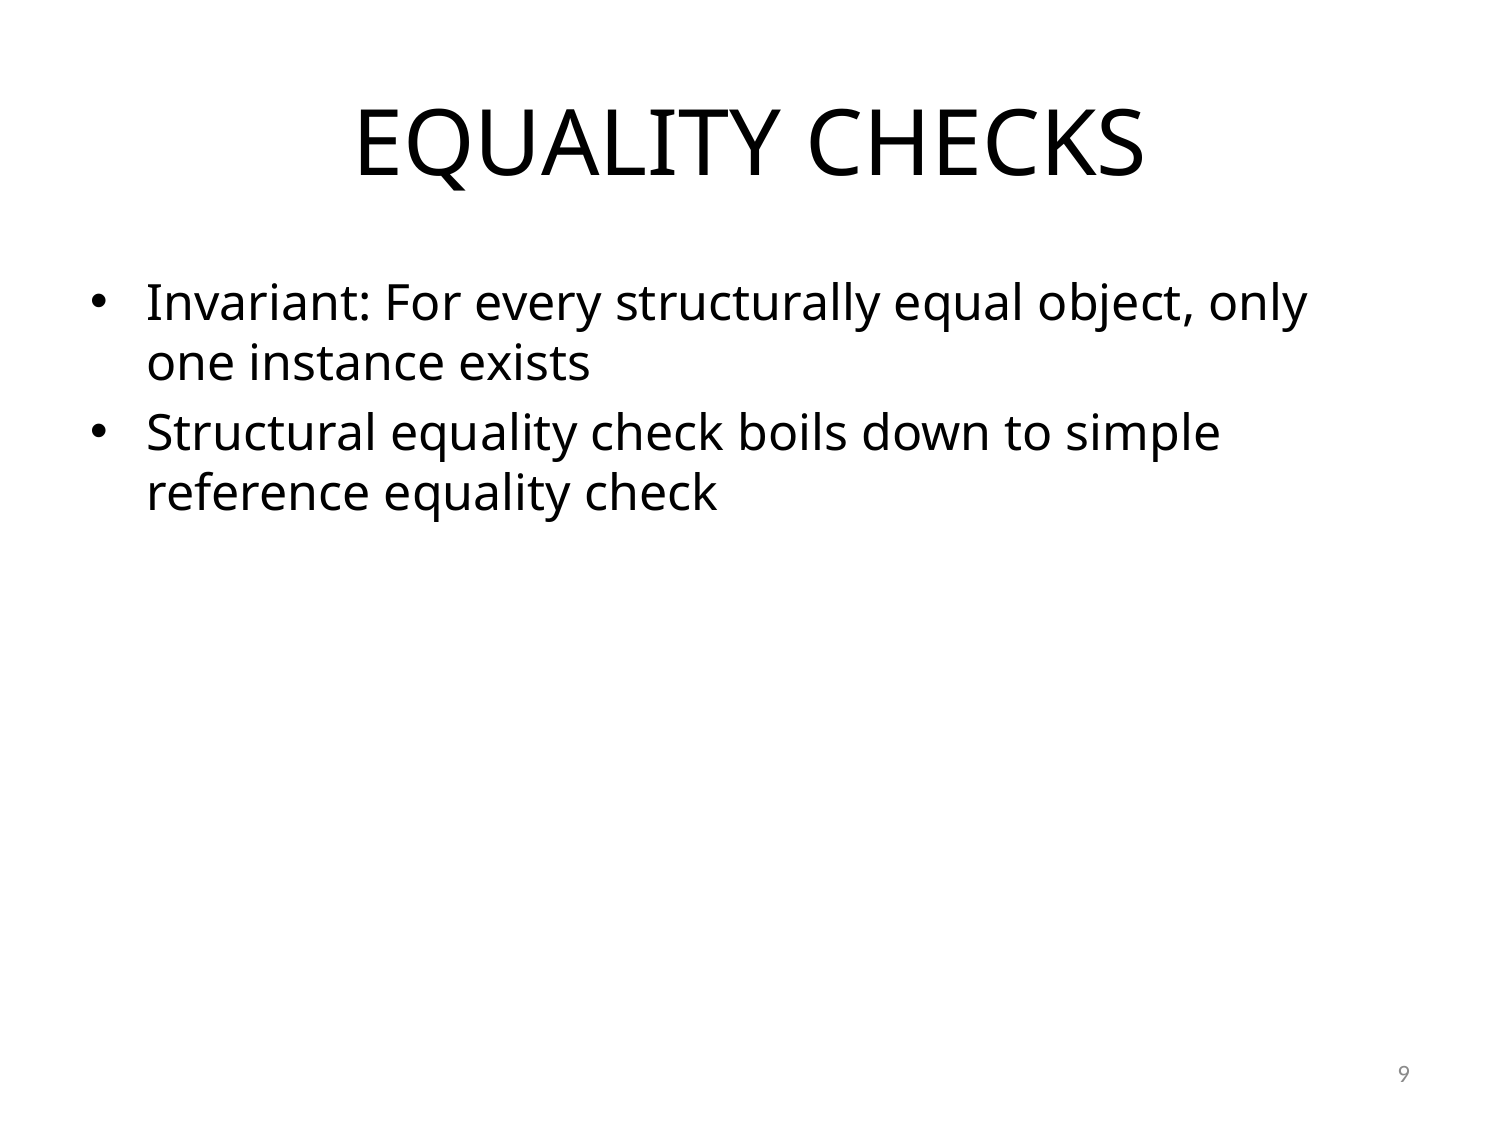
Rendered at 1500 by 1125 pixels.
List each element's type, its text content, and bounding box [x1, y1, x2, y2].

slide_number <number> [1074, 1042, 1425, 1103]
list Invariant: For every structurally equal object, only one instance exists Structural equality check boils down to simple reference equality check [75, 262, 1425, 1005]
title EQUALITY CHECKS [75, 45, 1425, 233]
